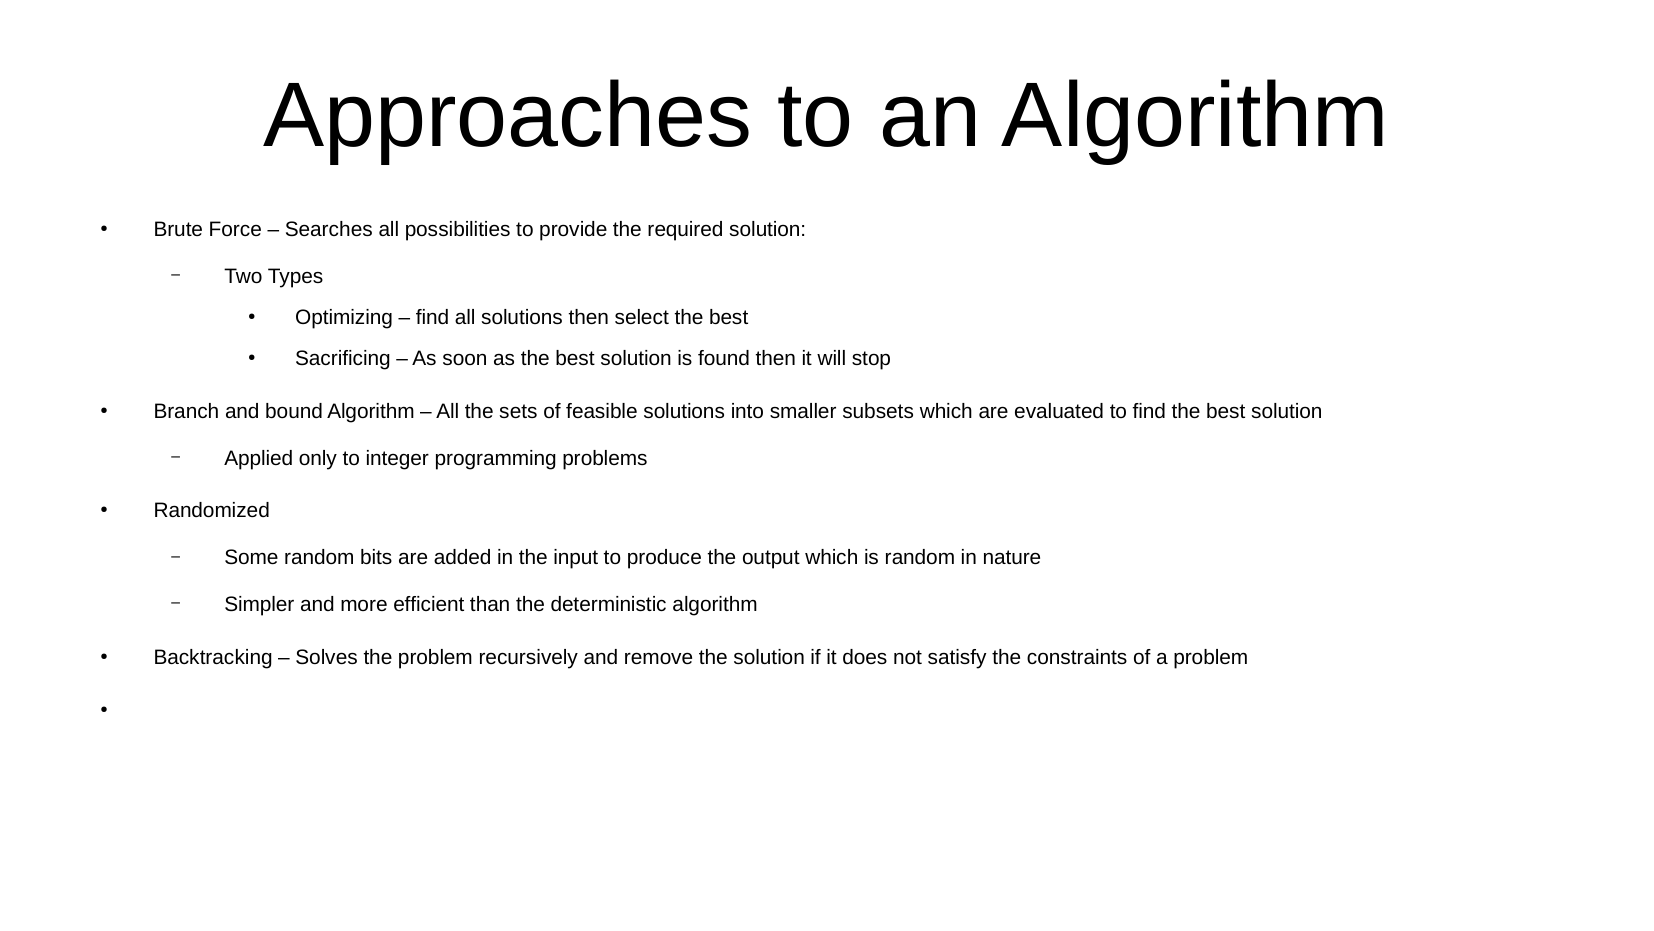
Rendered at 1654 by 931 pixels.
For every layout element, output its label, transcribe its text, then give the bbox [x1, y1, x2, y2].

list Brute Force – Searches all possibilities to provide the required solution: Two Types Optimizing – find all solutions then select the best Sacrificing – As soon as the best solution is found then it will stop Branch and bound Algorithm – All the sets of feasible solutions into smaller subsets which are evaluated to find the best solution Applied only to integer programming problems Randomized Some random bits are added in the input to produce the output which is random in nature Simpler and more efficient than the deterministic algorithm Backtracking – Solves the problem recursively and remove the solution if it does not satisfy the constraints of a problem [82, 217, 1621, 901]
title Approaches to an Algorithm [82, 37, 1571, 193]
